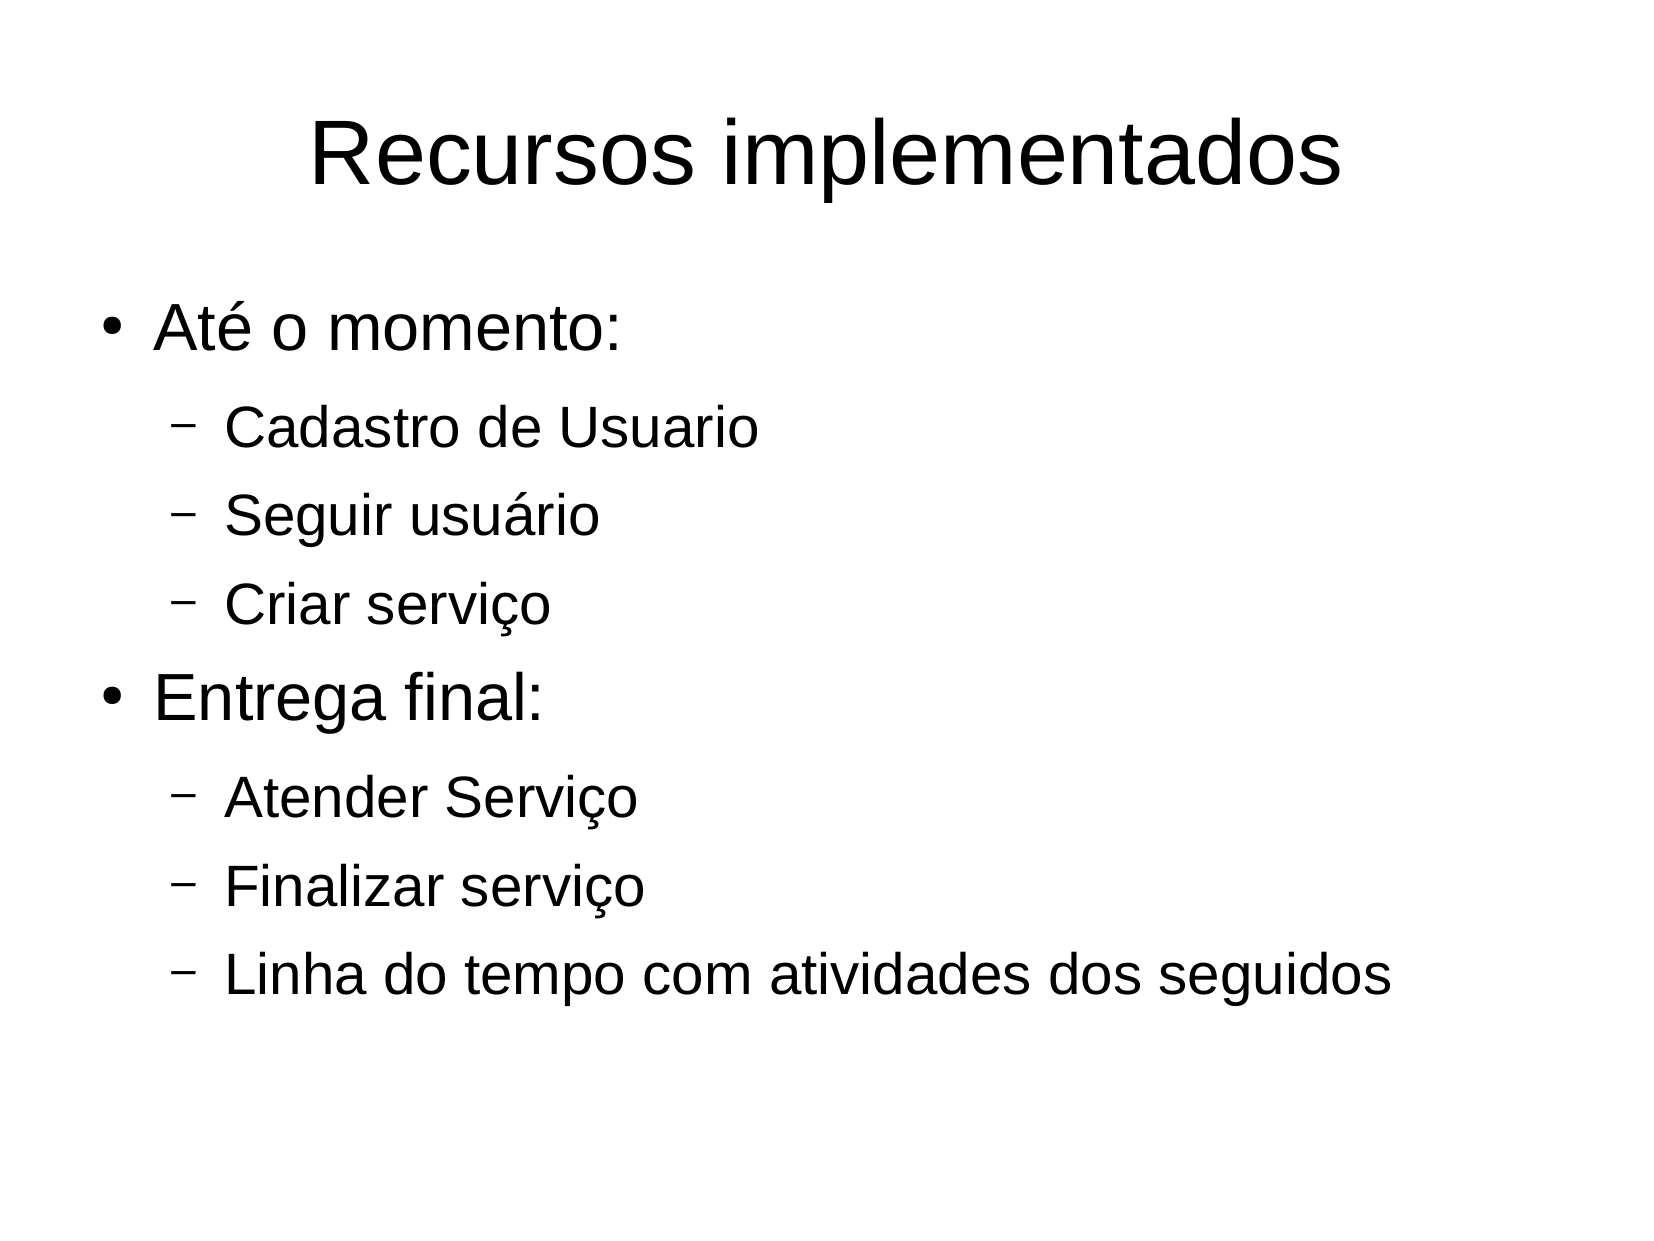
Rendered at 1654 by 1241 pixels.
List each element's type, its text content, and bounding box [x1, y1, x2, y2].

list Até o momento: Cadastro de Usuario Seguir usuário Criar serviço Entrega final: Atender Serviço Finalizar serviço Linha do tempo com atividades dos seguidos [82, 290, 1571, 1010]
title Recursos implementados [82, 49, 1571, 257]
